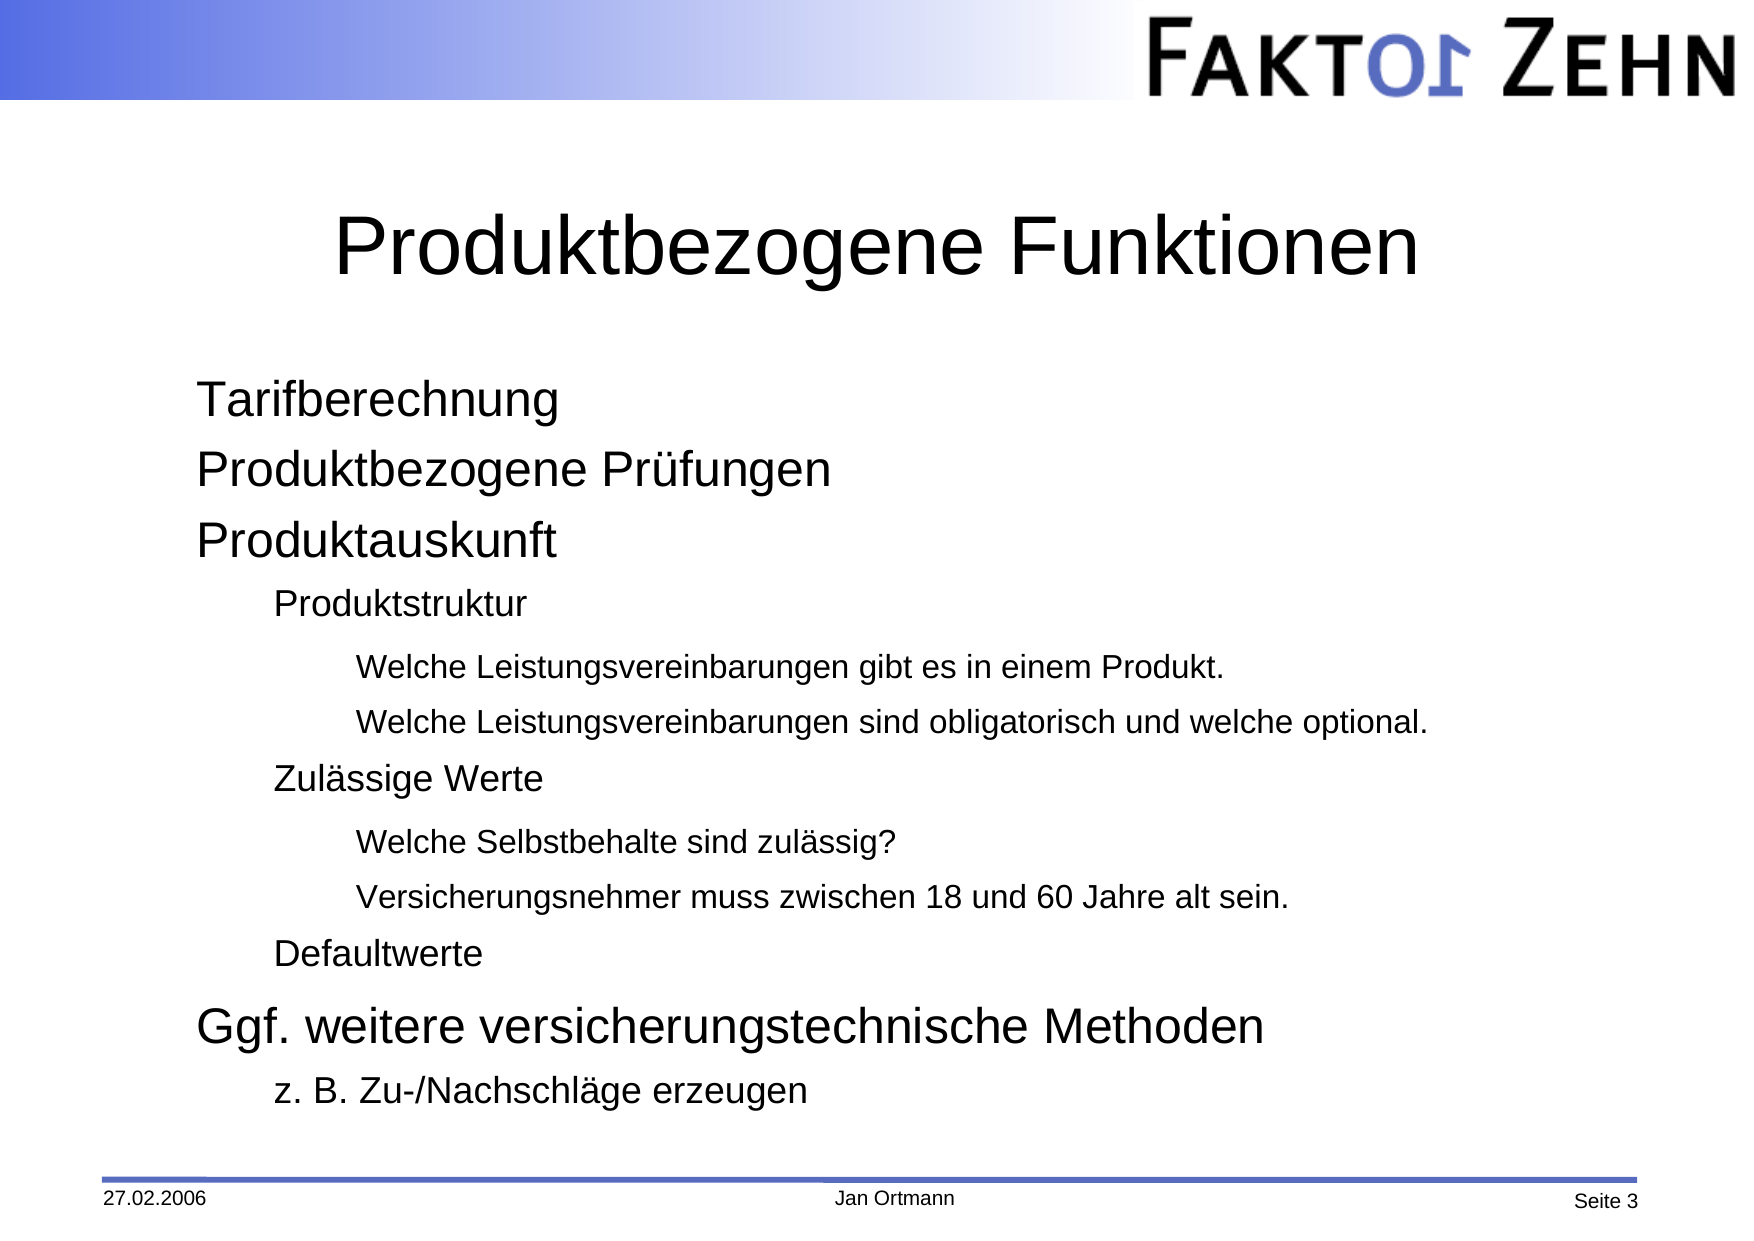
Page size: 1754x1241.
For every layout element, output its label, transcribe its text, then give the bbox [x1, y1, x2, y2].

title Produktbezogene Funktionen [179, 142, 1576, 349]
picture [1133, 2, 1749, 105]
list Tarifberechnung Produktbezogene Prüfungen Produktauskunft Produktstruktur Welche Leistungsvereinbarungen gibt es in einem Produkt. Welche Leistungsvereinbarungen sind obligatorisch und welche optional. Zulässige Werte Welche Selbstbehalte sind zulässig? Versicherungsnehmer muss zwischen 18 und 60 Jahre alt sein. Defaultwerte Ggf. weitere versicherungstechnische Methoden z. B. Zu-/Nachschläge erzeugen [179, 371, 1576, 1152]
